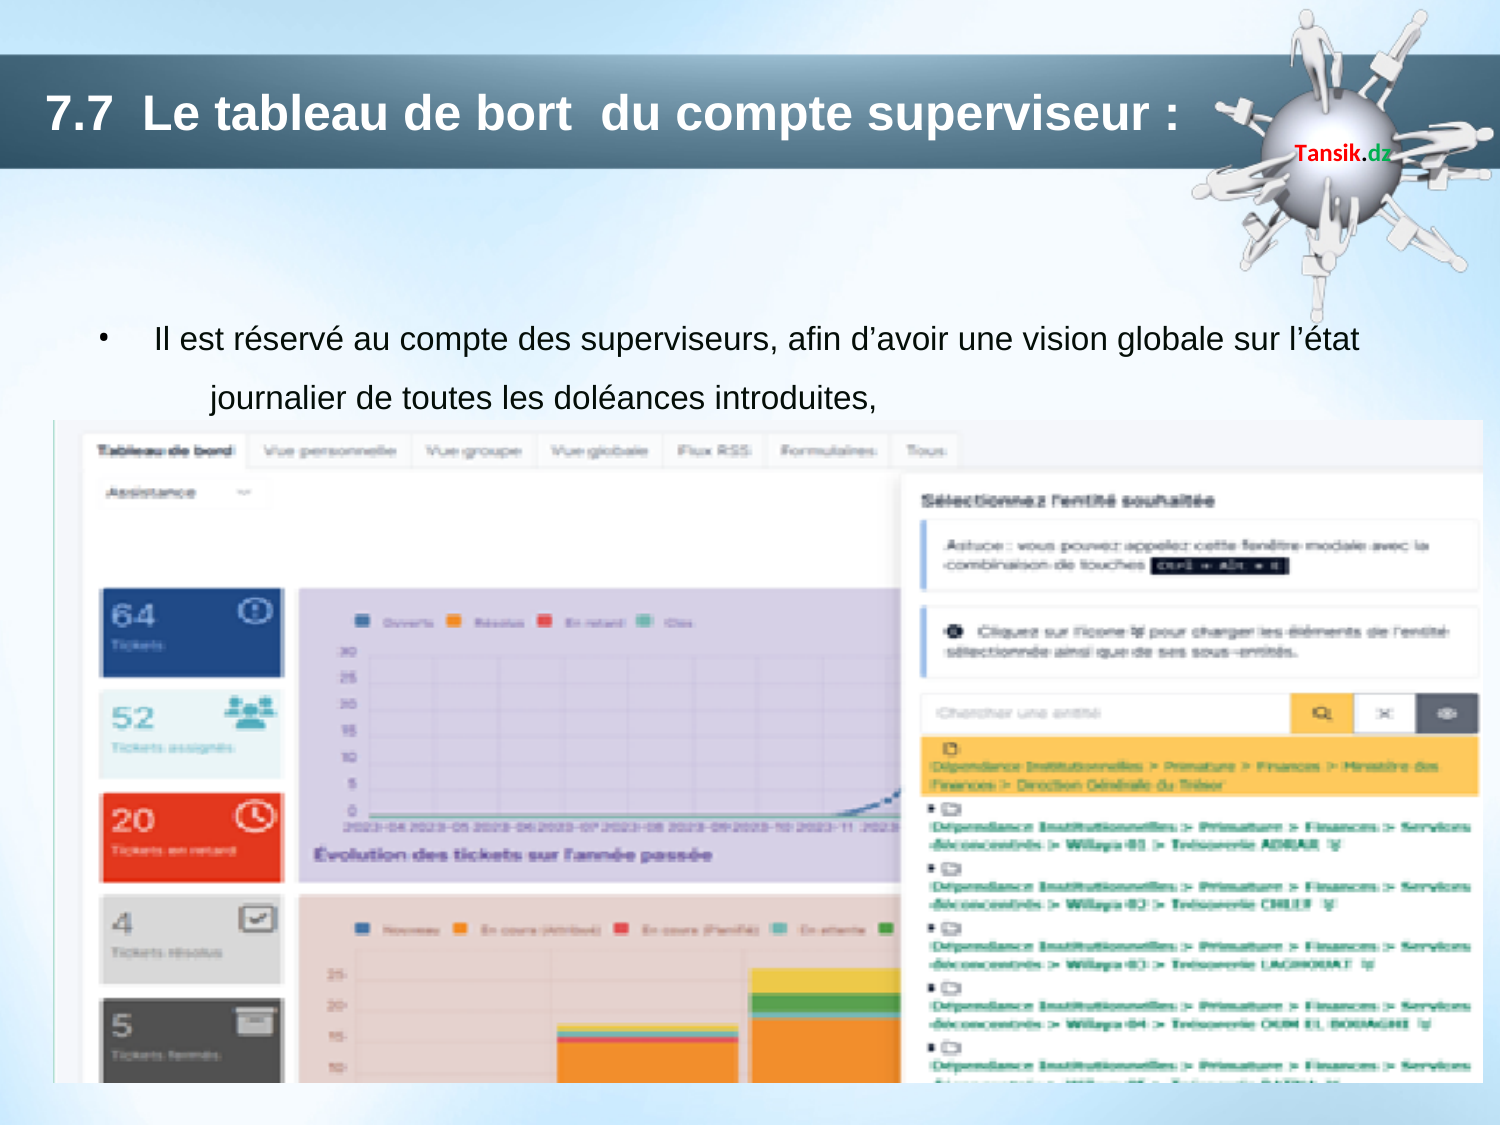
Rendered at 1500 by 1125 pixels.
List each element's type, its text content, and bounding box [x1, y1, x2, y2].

text_box Tansik.dz [1279, 128, 1422, 185]
text_box Il est réservé au compte des superviseurs, afin d’avoir une vision globale sur l’état journalier de toutes les doléances introduites, [82, 289, 1500, 1089]
picture [53, 420, 1483, 1083]
title 7.7 Le tableau de bort du compte superviseur : [29, 51, 1210, 170]
